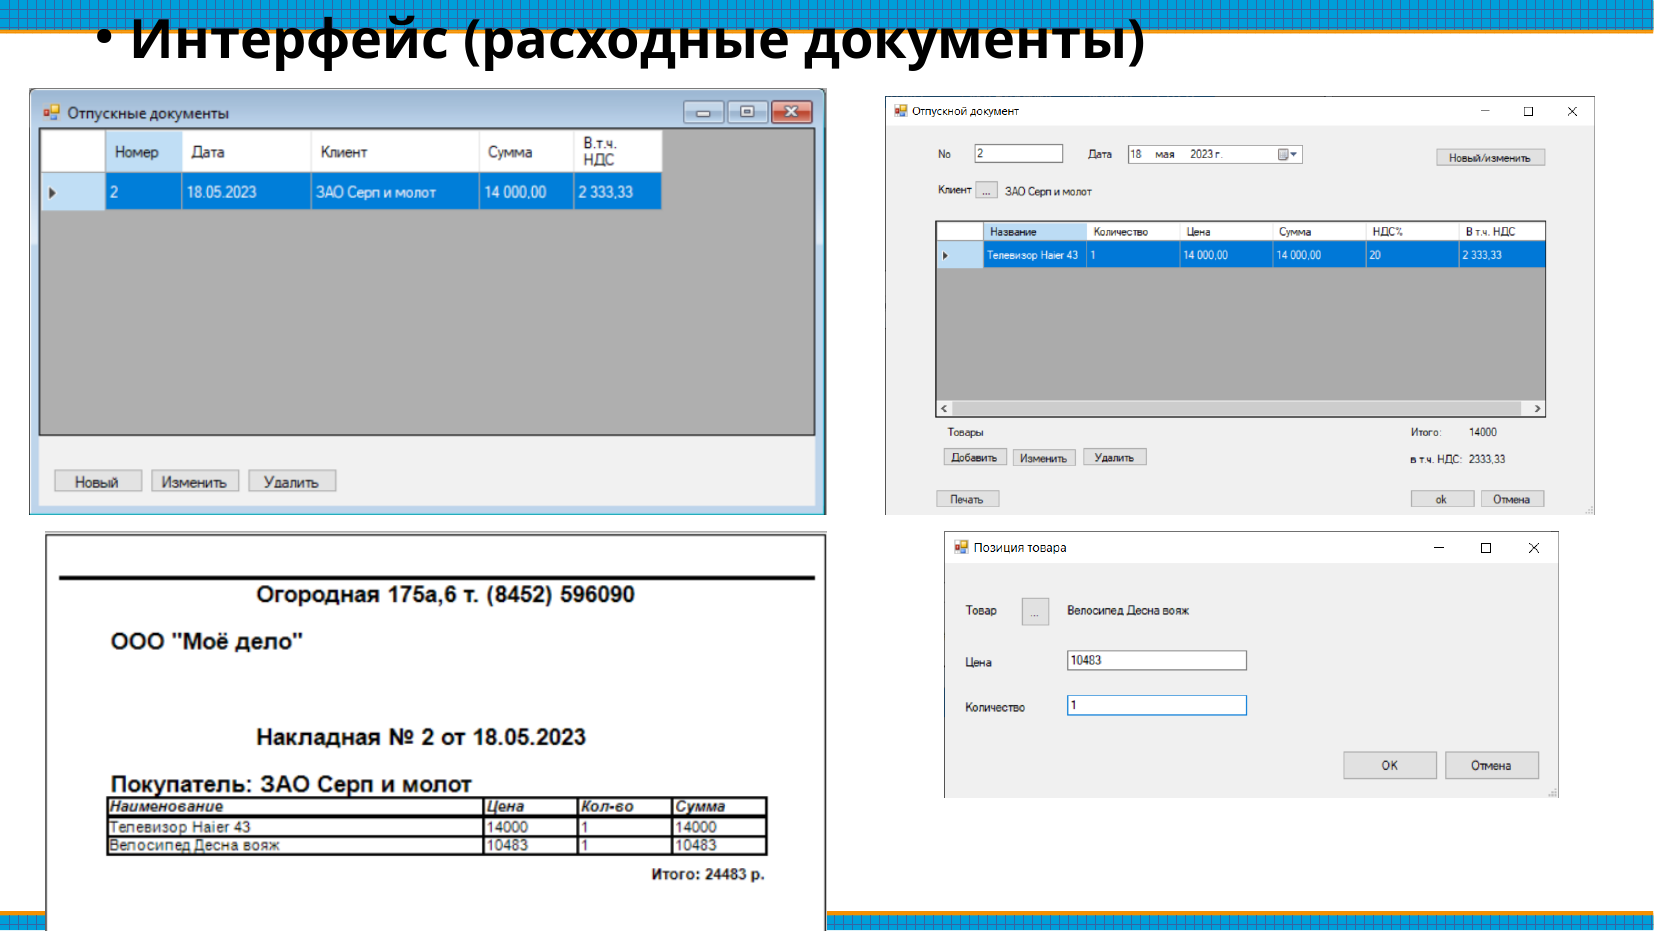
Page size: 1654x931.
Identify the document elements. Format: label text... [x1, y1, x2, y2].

text_box Интерфейс (расходные документы) [88, 0, 1565, 105]
picture [944, 531, 1559, 798]
picture [45, 531, 827, 931]
picture [885, 96, 1595, 515]
picture [29, 88, 827, 515]
